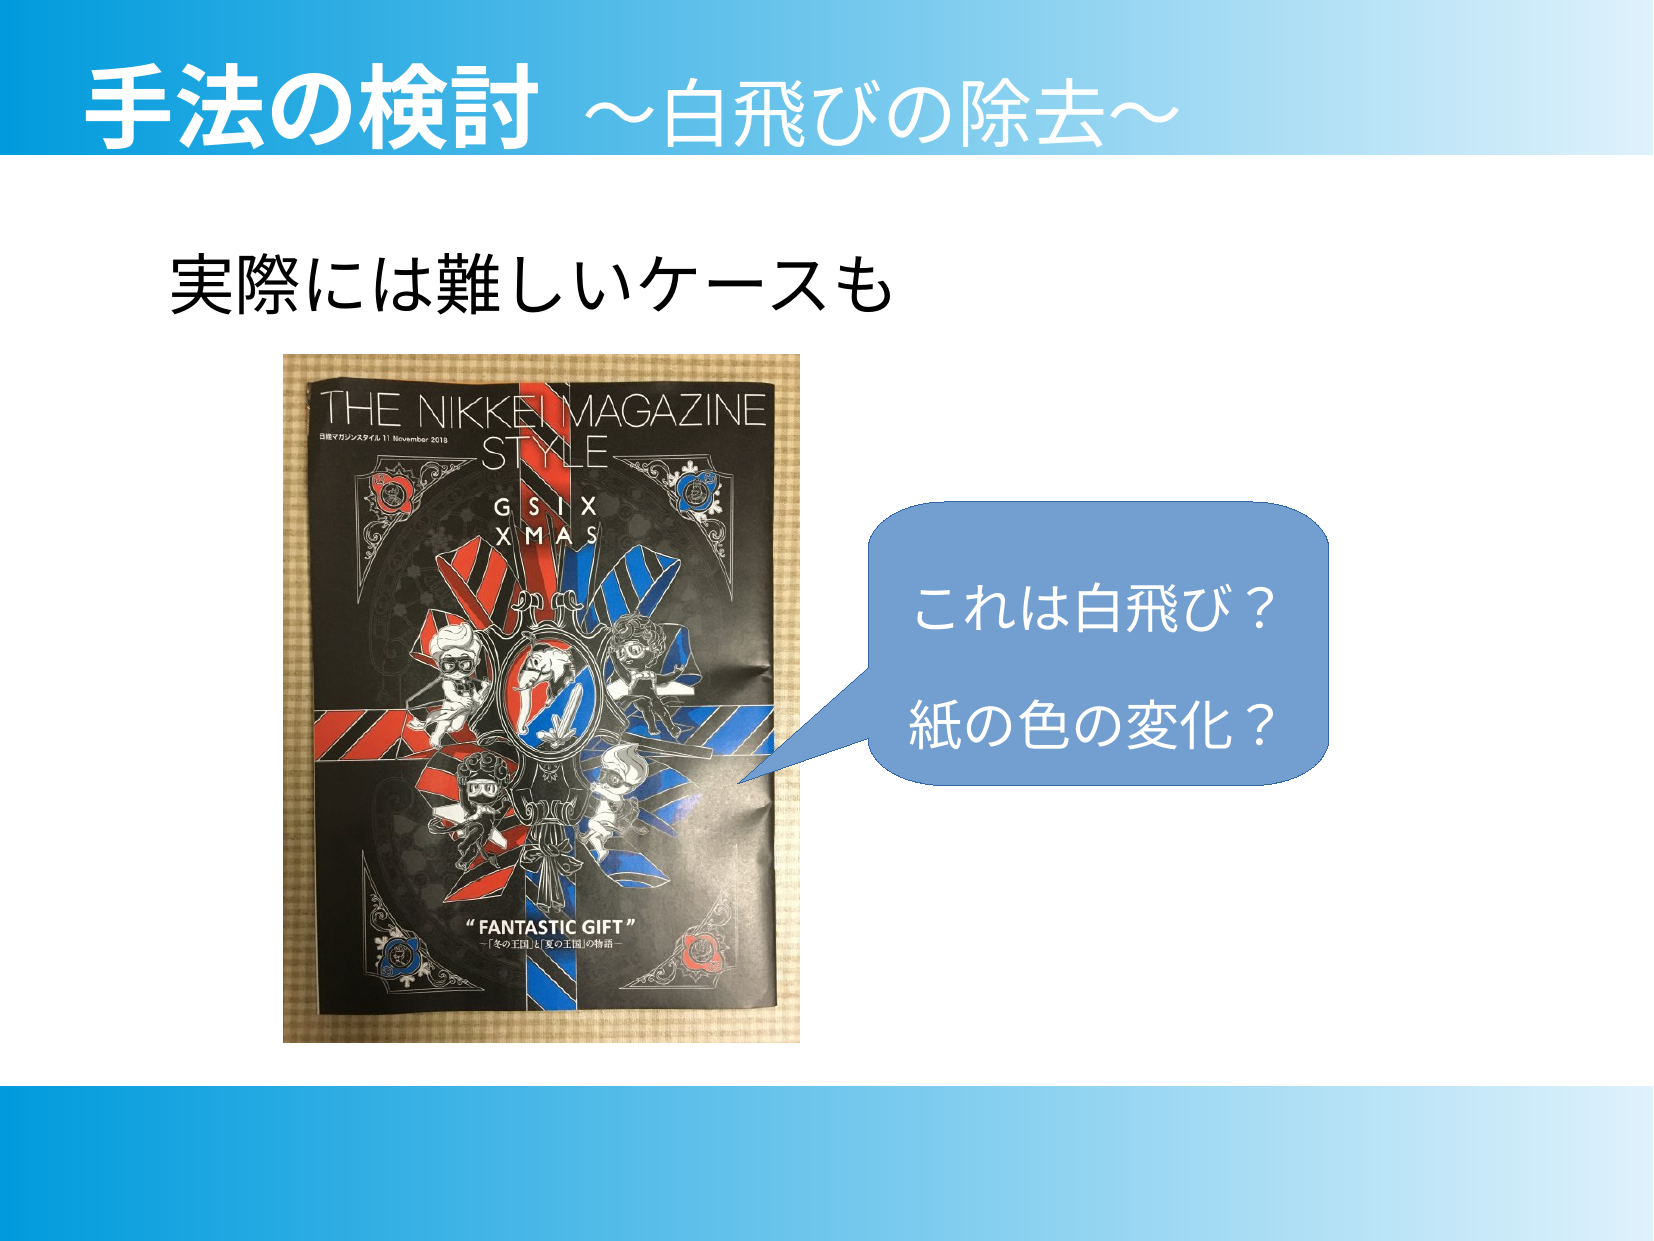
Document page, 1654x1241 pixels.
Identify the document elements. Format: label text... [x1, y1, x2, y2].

text_box 実際には難しいケースも [153, 224, 934, 440]
title 手法の検討 〜白飛びの除去〜 [82, 32, 1571, 171]
text_box これは白飛び？ 紙の色の変化？ [737, 501, 1329, 786]
picture [283, 354, 800, 1043]
